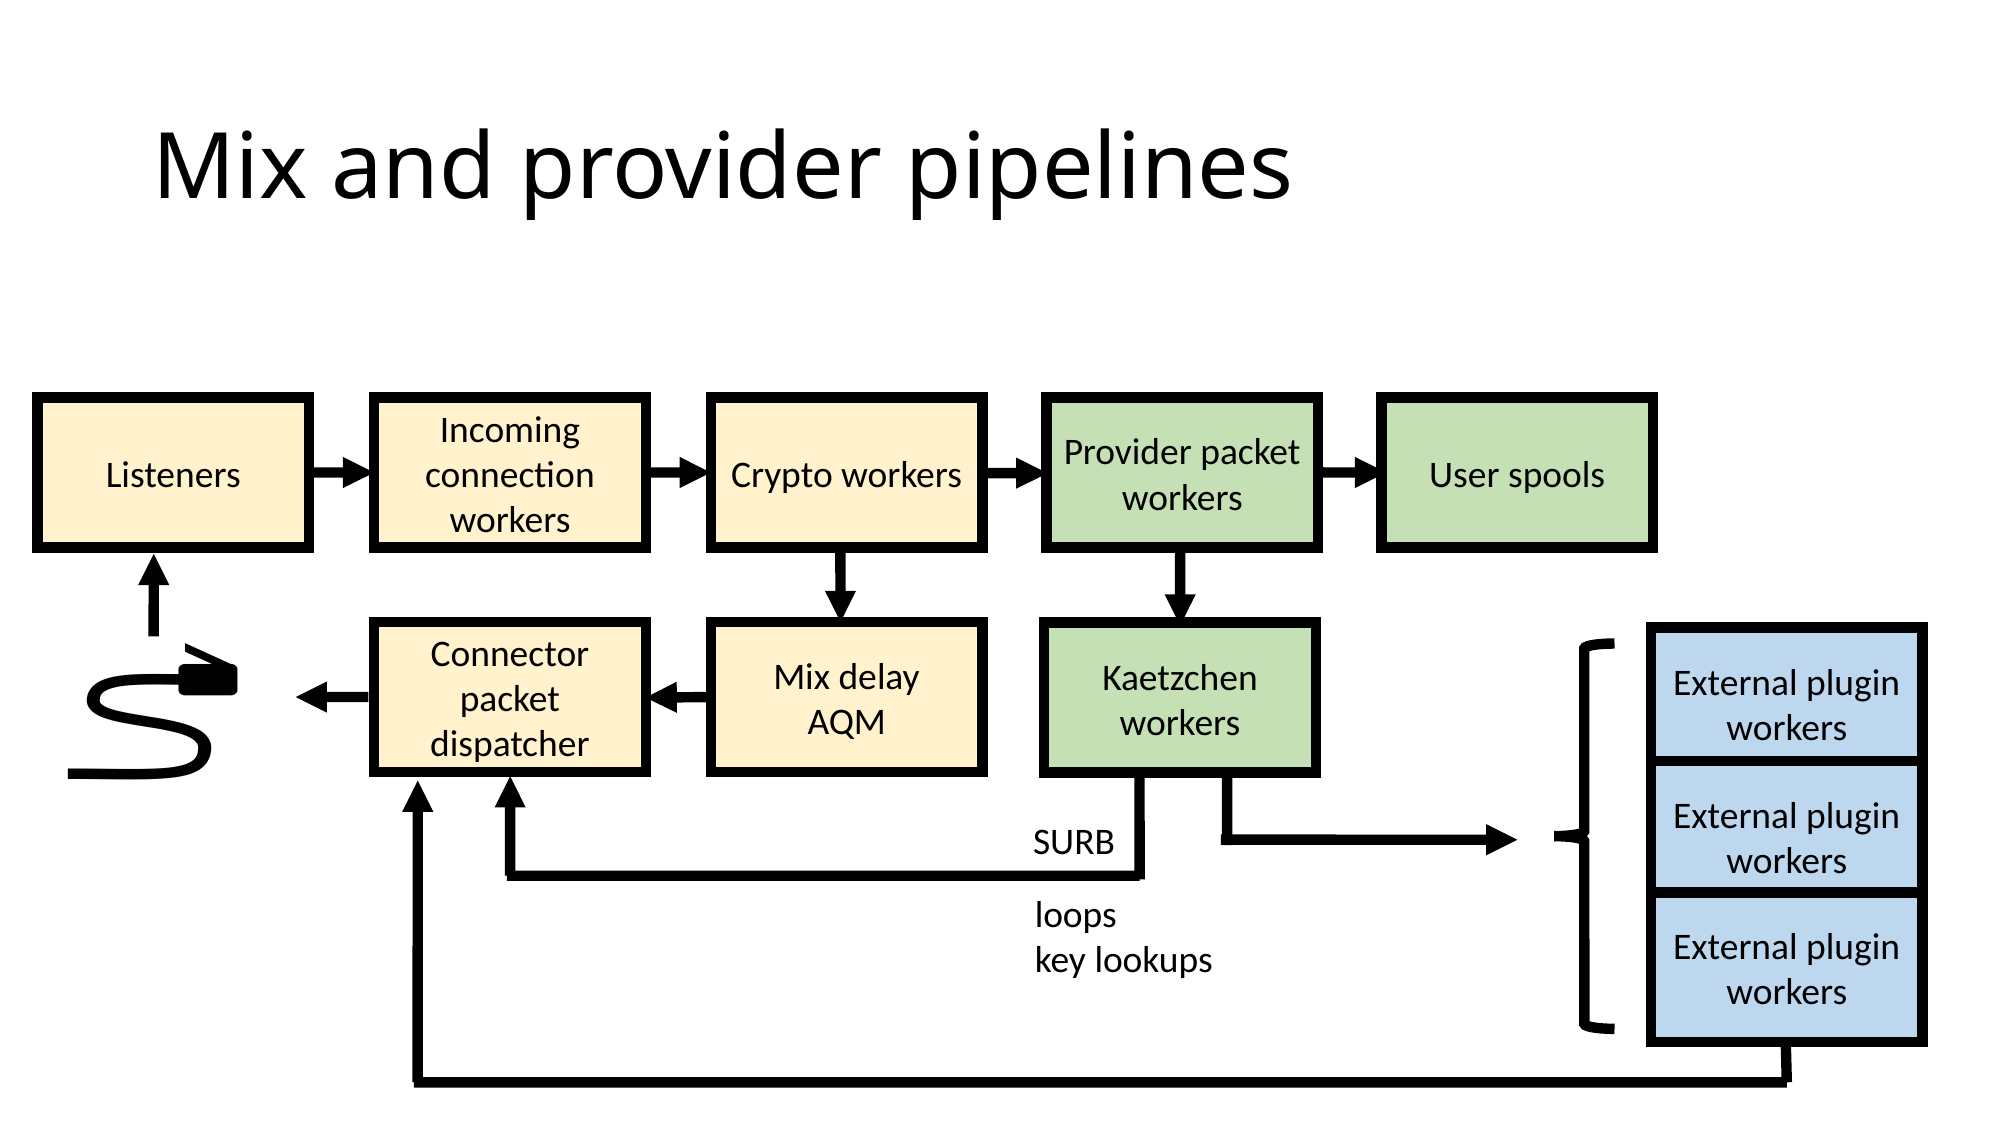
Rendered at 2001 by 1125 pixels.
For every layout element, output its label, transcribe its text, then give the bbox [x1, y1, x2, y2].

title Mix and provider pipelines [137, 59, 1863, 278]
picture [67, 643, 240, 782]
text_box External plugin workers [1650, 892, 1923, 1043]
text_box External plugin workers [1650, 760, 1923, 892]
text_box Incoming connection workers [374, 397, 646, 548]
text_box Listeners [37, 397, 310, 548]
text_box Mix delay AQM [710, 621, 983, 772]
text_box Kaetzchen workers [1044, 622, 1316, 773]
text_box Provider packet workers [1046, 397, 1319, 548]
text_box User spools [1381, 397, 1654, 548]
text_box Crypto workers [710, 397, 983, 548]
text_box Connector packet dispatcher [374, 621, 646, 772]
text_box loops key lookups [1019, 882, 1336, 988]
text_box SURB [1018, 809, 1131, 870]
text_box External plugin workers [1650, 627, 1923, 760]
